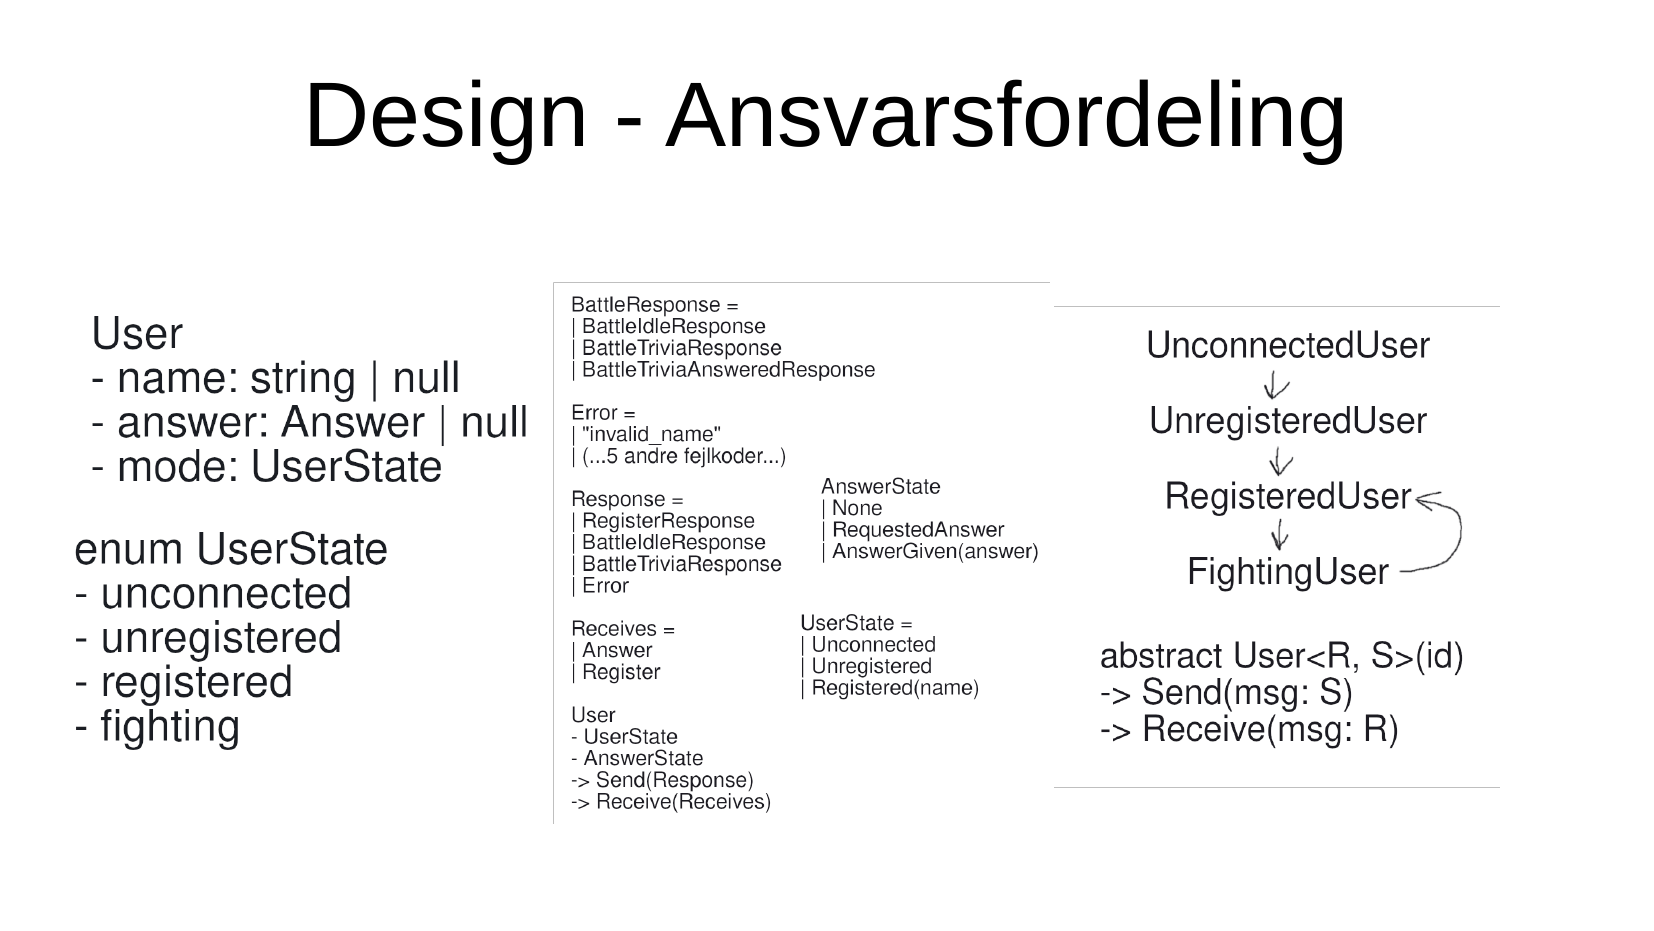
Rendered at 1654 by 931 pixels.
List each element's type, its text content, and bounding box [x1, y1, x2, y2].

picture [75, 256, 1500, 826]
title Design - Ansvarsfordeling [82, 37, 1571, 193]
